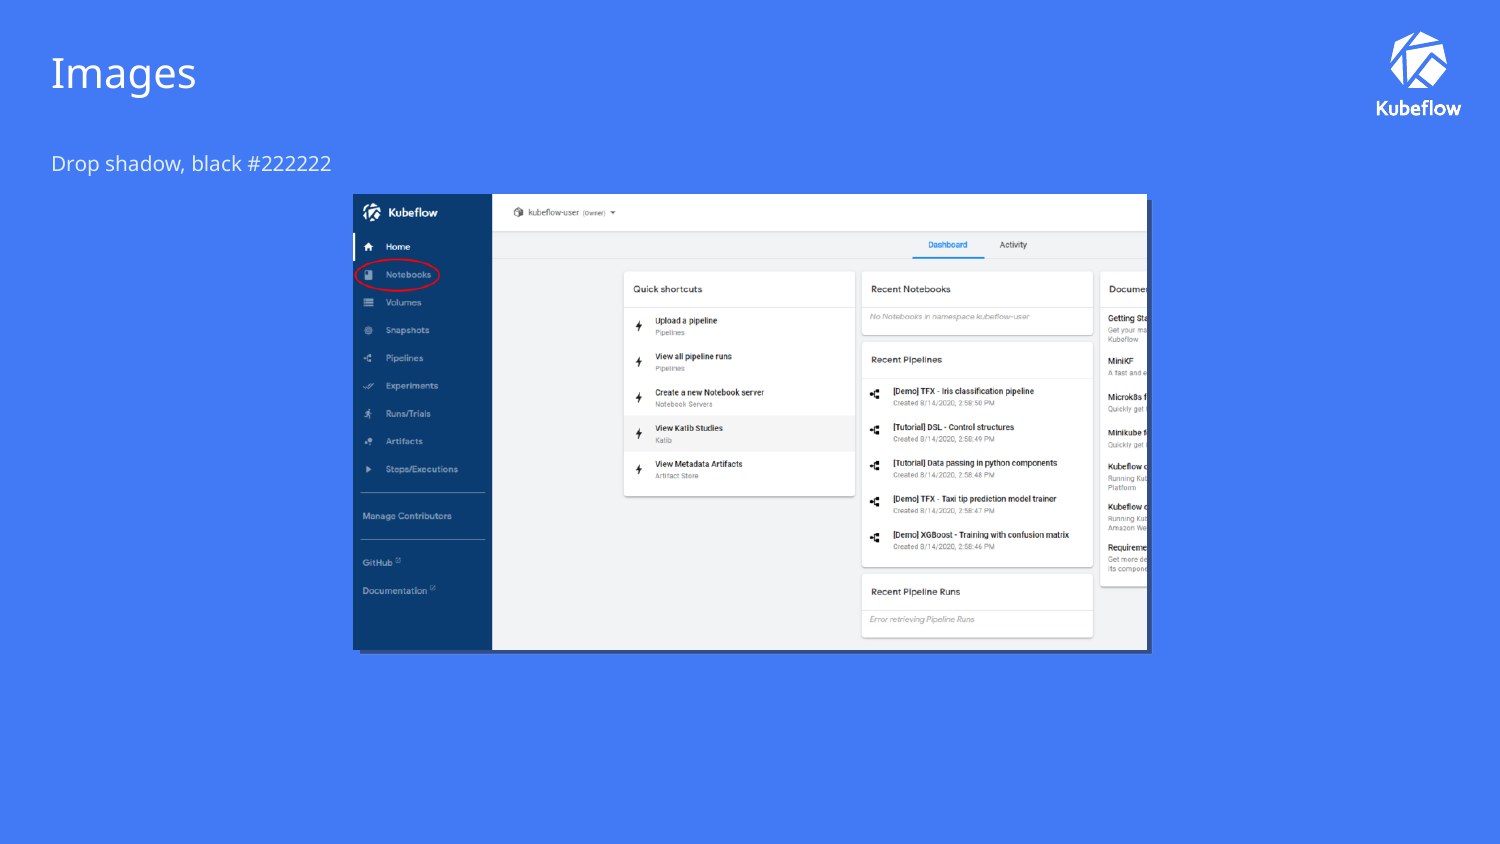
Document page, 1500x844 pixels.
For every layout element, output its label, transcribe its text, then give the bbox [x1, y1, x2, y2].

title Images [51, 47, 1449, 147]
picture [353, 622, 1147, 650]
list Drop shadow, black #222222 [51, 147, 1449, 622]
